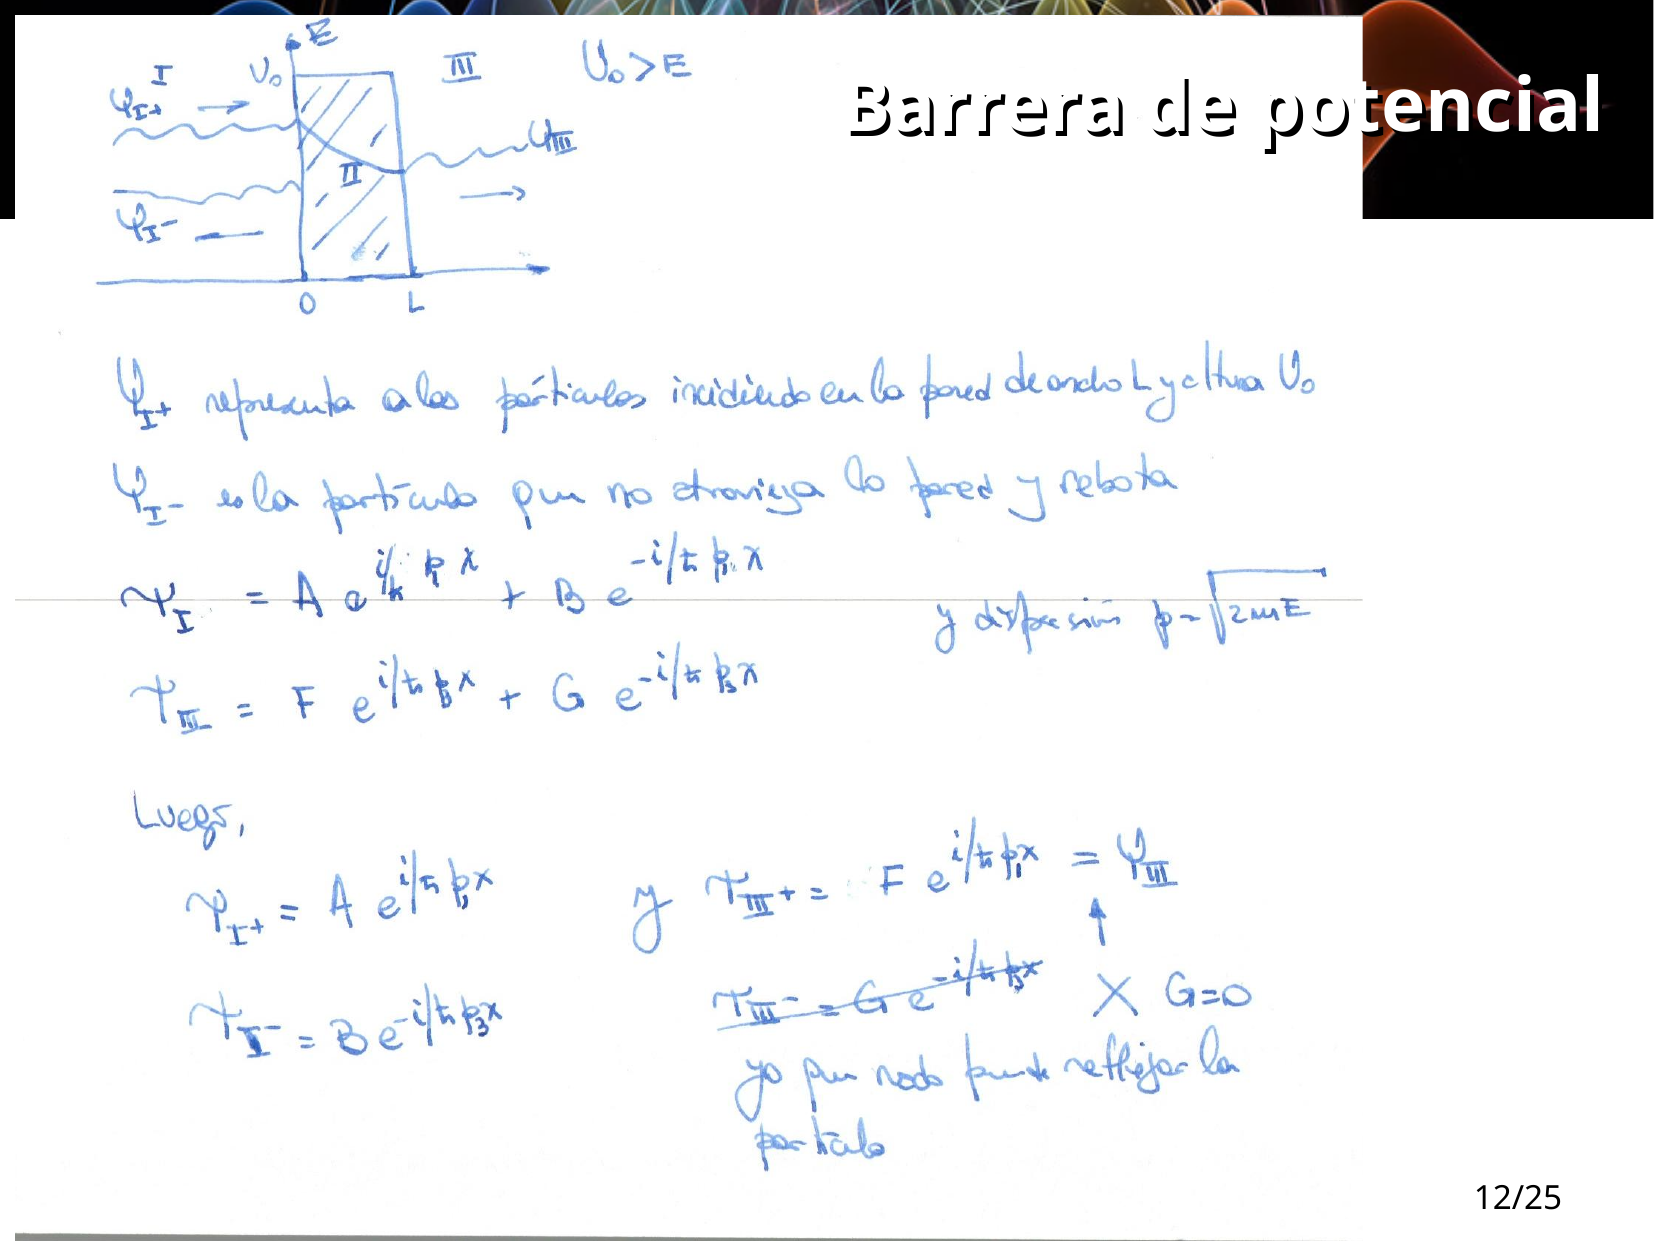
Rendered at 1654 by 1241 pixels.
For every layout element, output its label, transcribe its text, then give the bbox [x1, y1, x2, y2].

title Barrera de potencial [45, 15, 1606, 191]
picture [0, 0, 1654, 1241]
